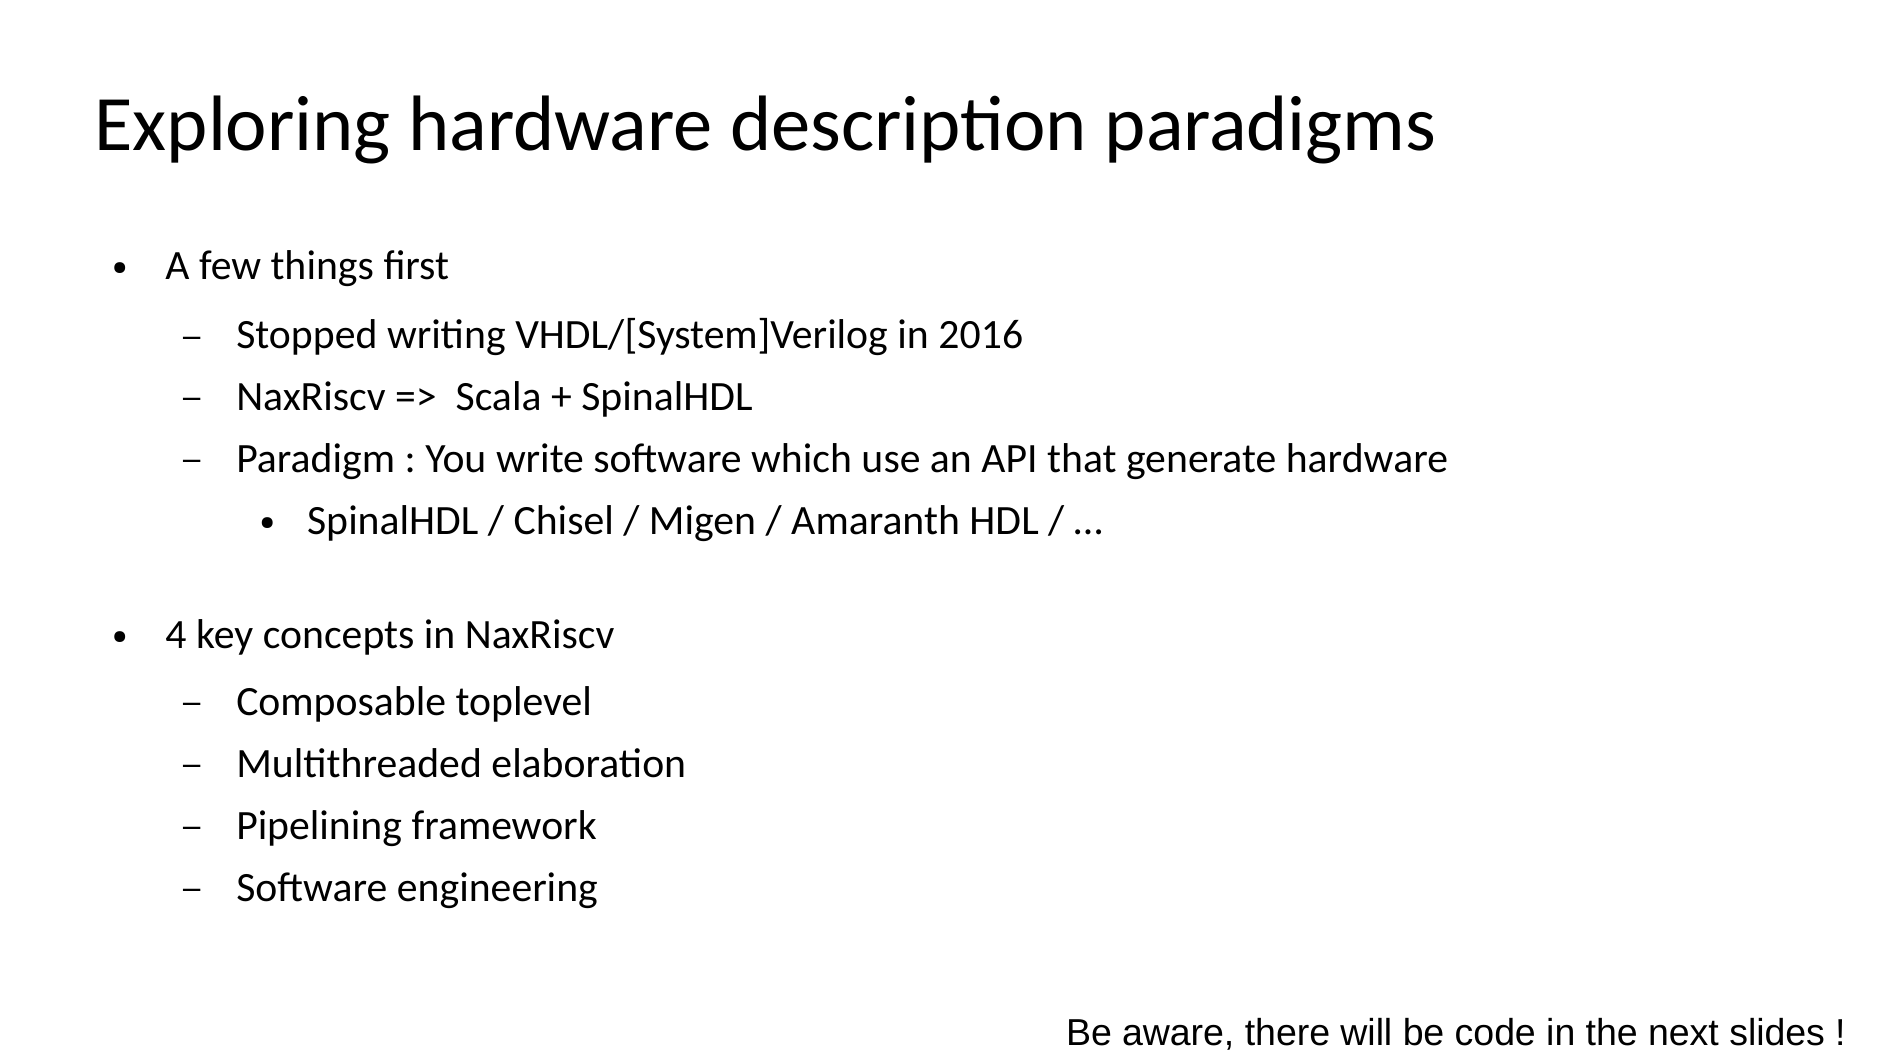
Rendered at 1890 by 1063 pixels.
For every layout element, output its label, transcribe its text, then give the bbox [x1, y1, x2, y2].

text_box Be aware, there will be code in the next slides ! [1051, 1003, 1890, 1061]
list A few things first Stopped writing VHDL/[System]Verilog in 2016 NaxRiscv => Scala + SpinalHDL Paradigm : You write software which use an API that generate hardware SpinalHDL / Chisel / Migen / Amaranth HDL / … 4 key concepts in NaxRiscv Composable toplevel Multithreaded elaboration Pipelining framework Software engineering [94, 248, 1878, 1063]
title Exploring hardware description paradigms [94, 42, 1796, 220]
